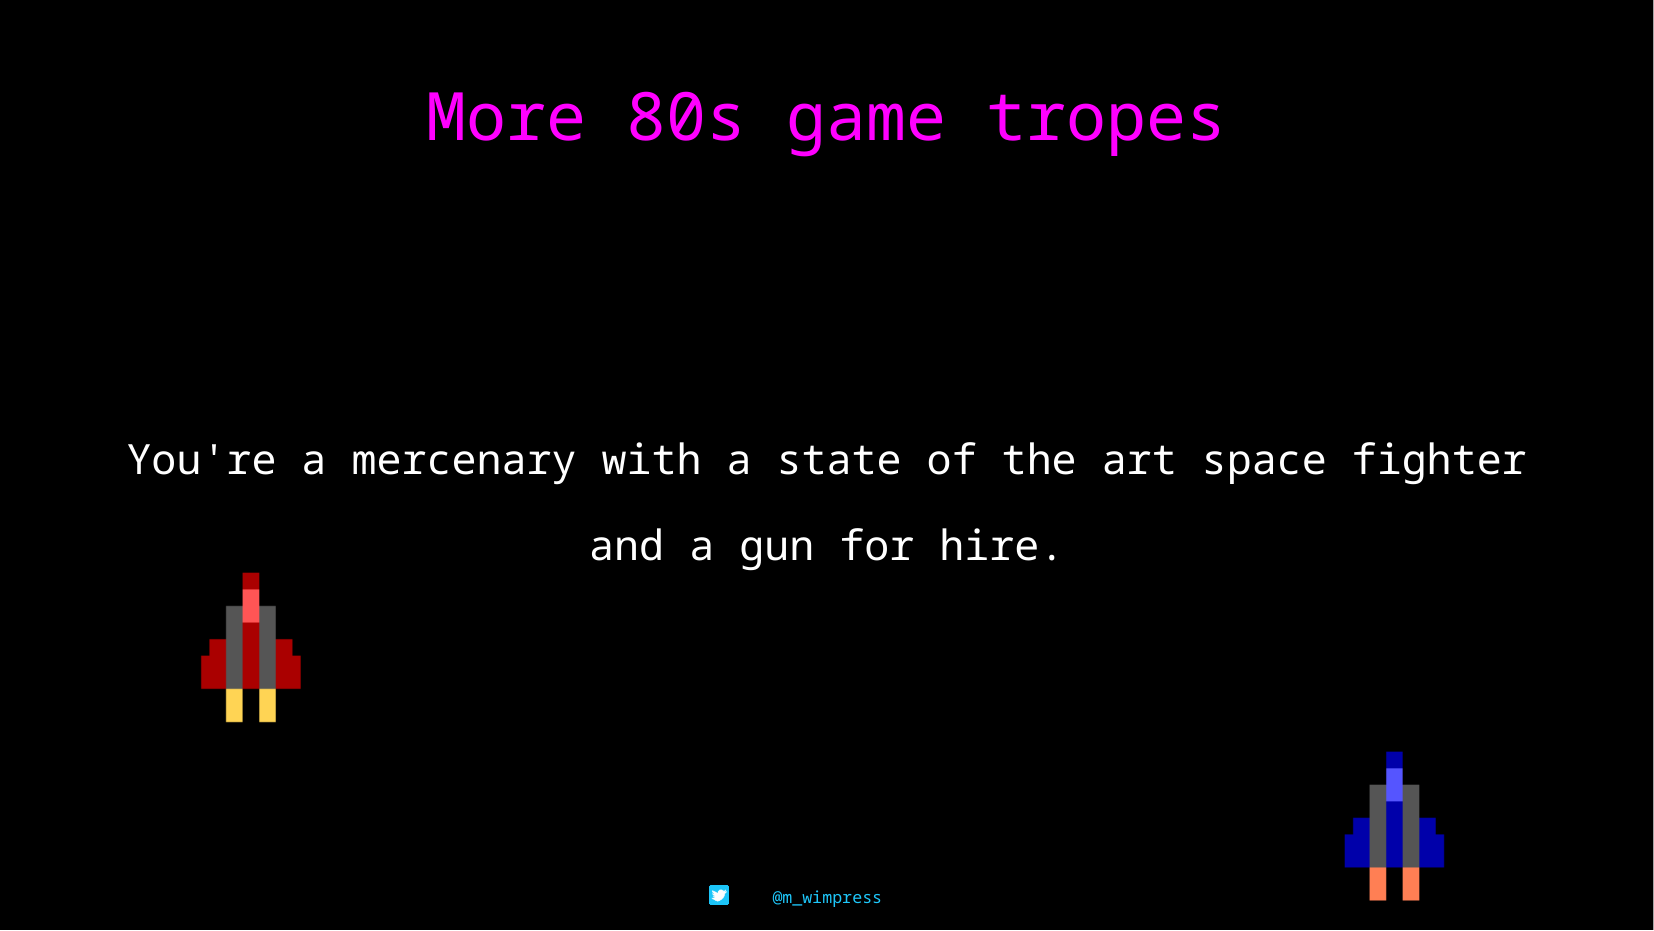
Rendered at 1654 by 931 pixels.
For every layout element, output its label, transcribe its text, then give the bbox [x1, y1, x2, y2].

picture [189, 566, 319, 733]
subtitle You're a mercenary with a state of the art space fighter and a gun for hire. [82, 217, 1571, 758]
title More 80s game tropes [82, 37, 1571, 193]
picture [1322, 744, 1477, 910]
picture [709, 885, 729, 905]
